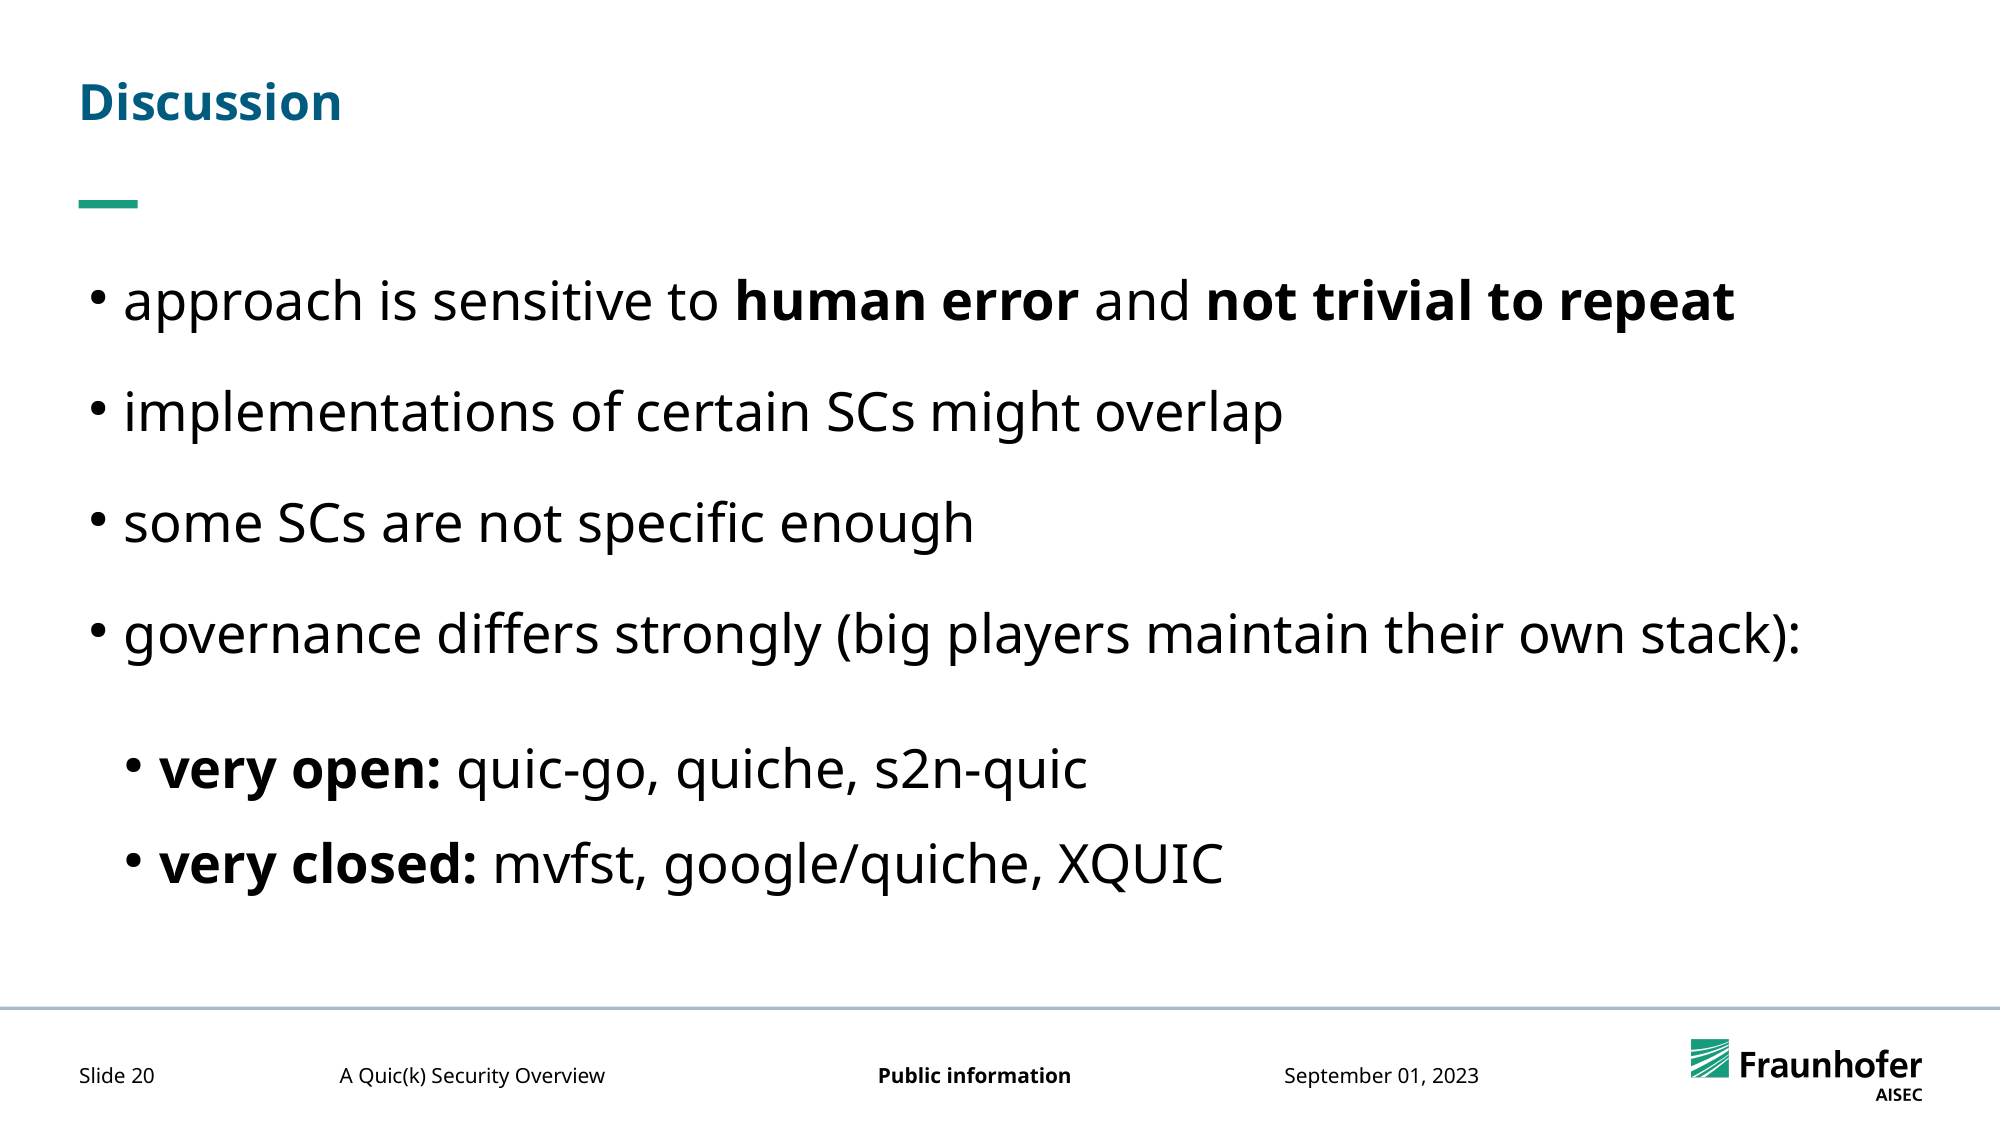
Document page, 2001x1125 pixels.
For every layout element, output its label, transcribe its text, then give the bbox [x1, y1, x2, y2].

list approach is sensitive to human error and not trivial to repeat implementations of certain SCs might overlap some SCs are not specific enough governance differs strongly (big players maintain their own stack): very open: quic-go, quiche, s2n-quic very closed: mvfst, google/quiche, XQUIC [88, 259, 1890, 880]
title Discussion [78, 64, 1922, 128]
picture [1691, 1039, 1922, 1101]
